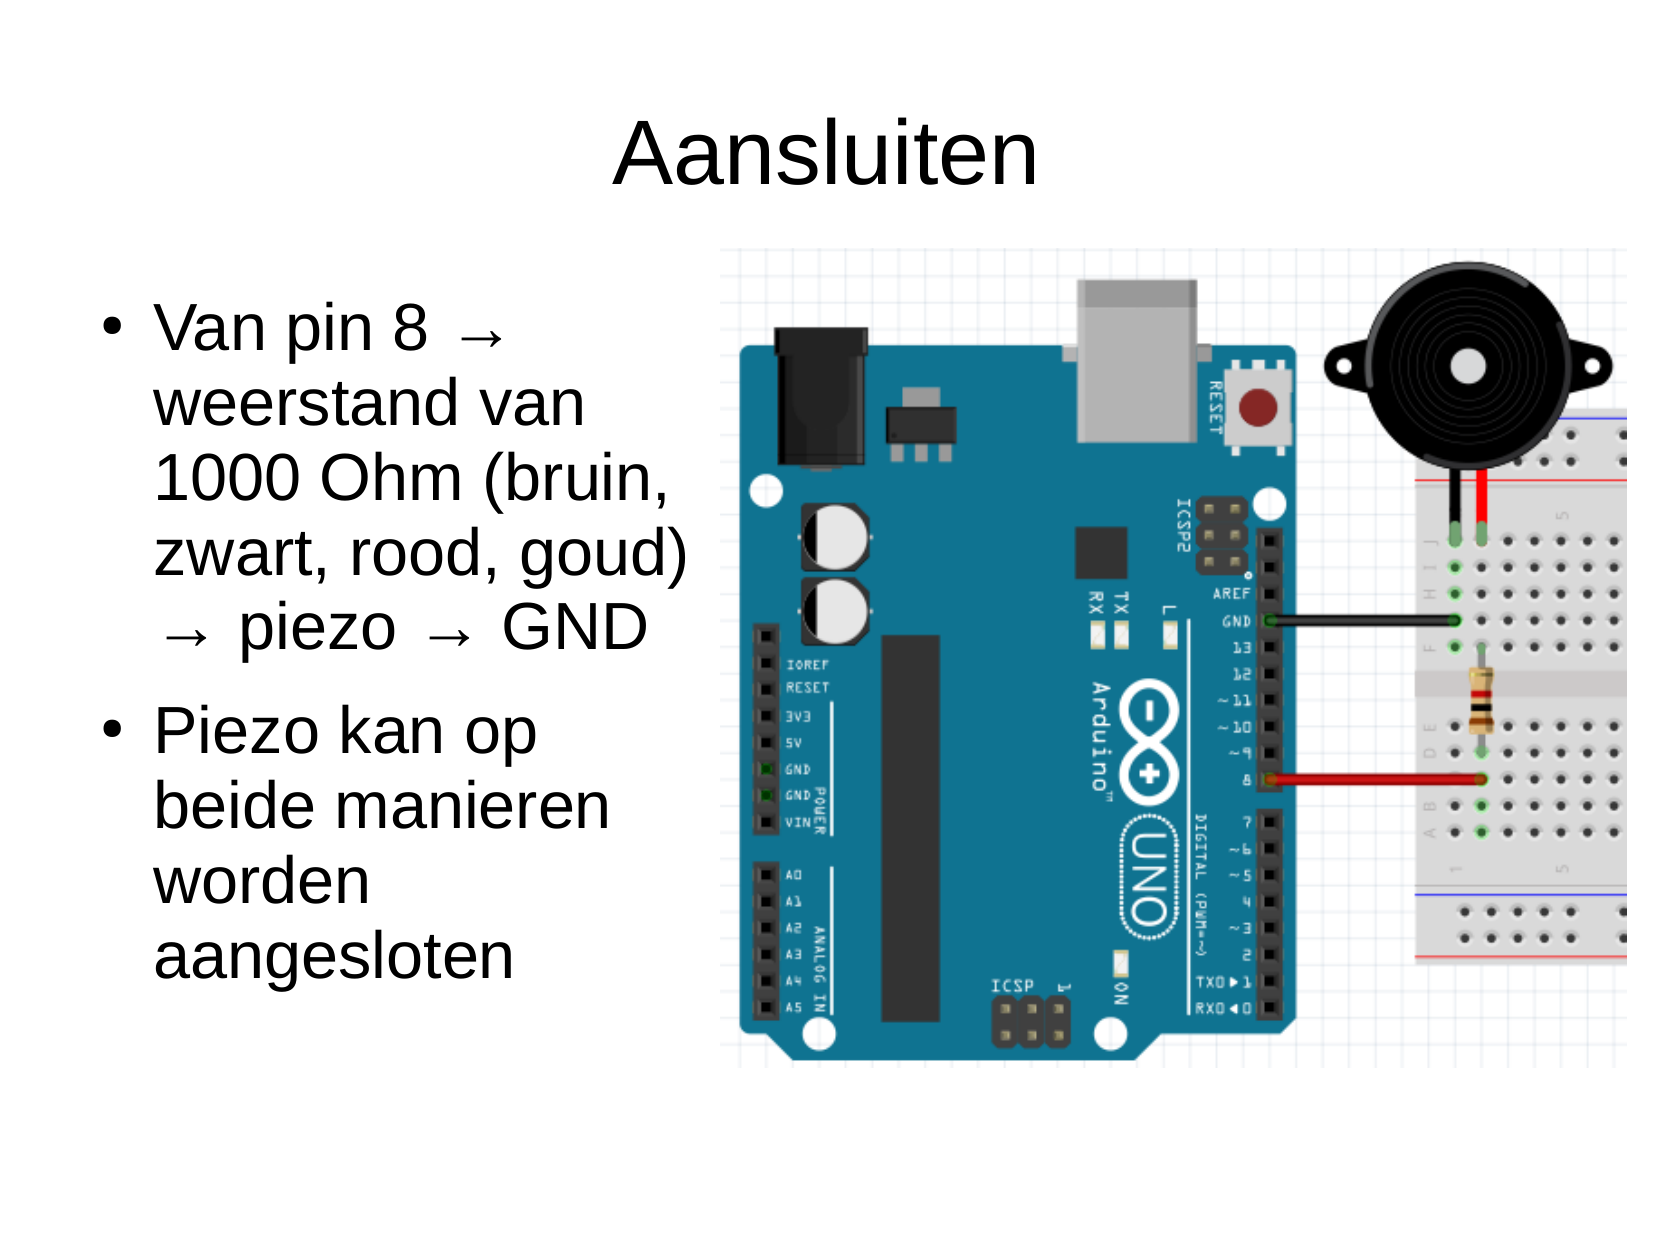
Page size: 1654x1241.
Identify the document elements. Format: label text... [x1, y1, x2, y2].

picture [720, 248, 1627, 1069]
list Van pin 8 → weerstand van 1000 Ohm (bruin, zwart, rood, goud) → piezo → GND Piezo kan op beide manieren worden aangesloten [82, 290, 697, 1205]
title Aansluiten [82, 49, 1571, 257]
